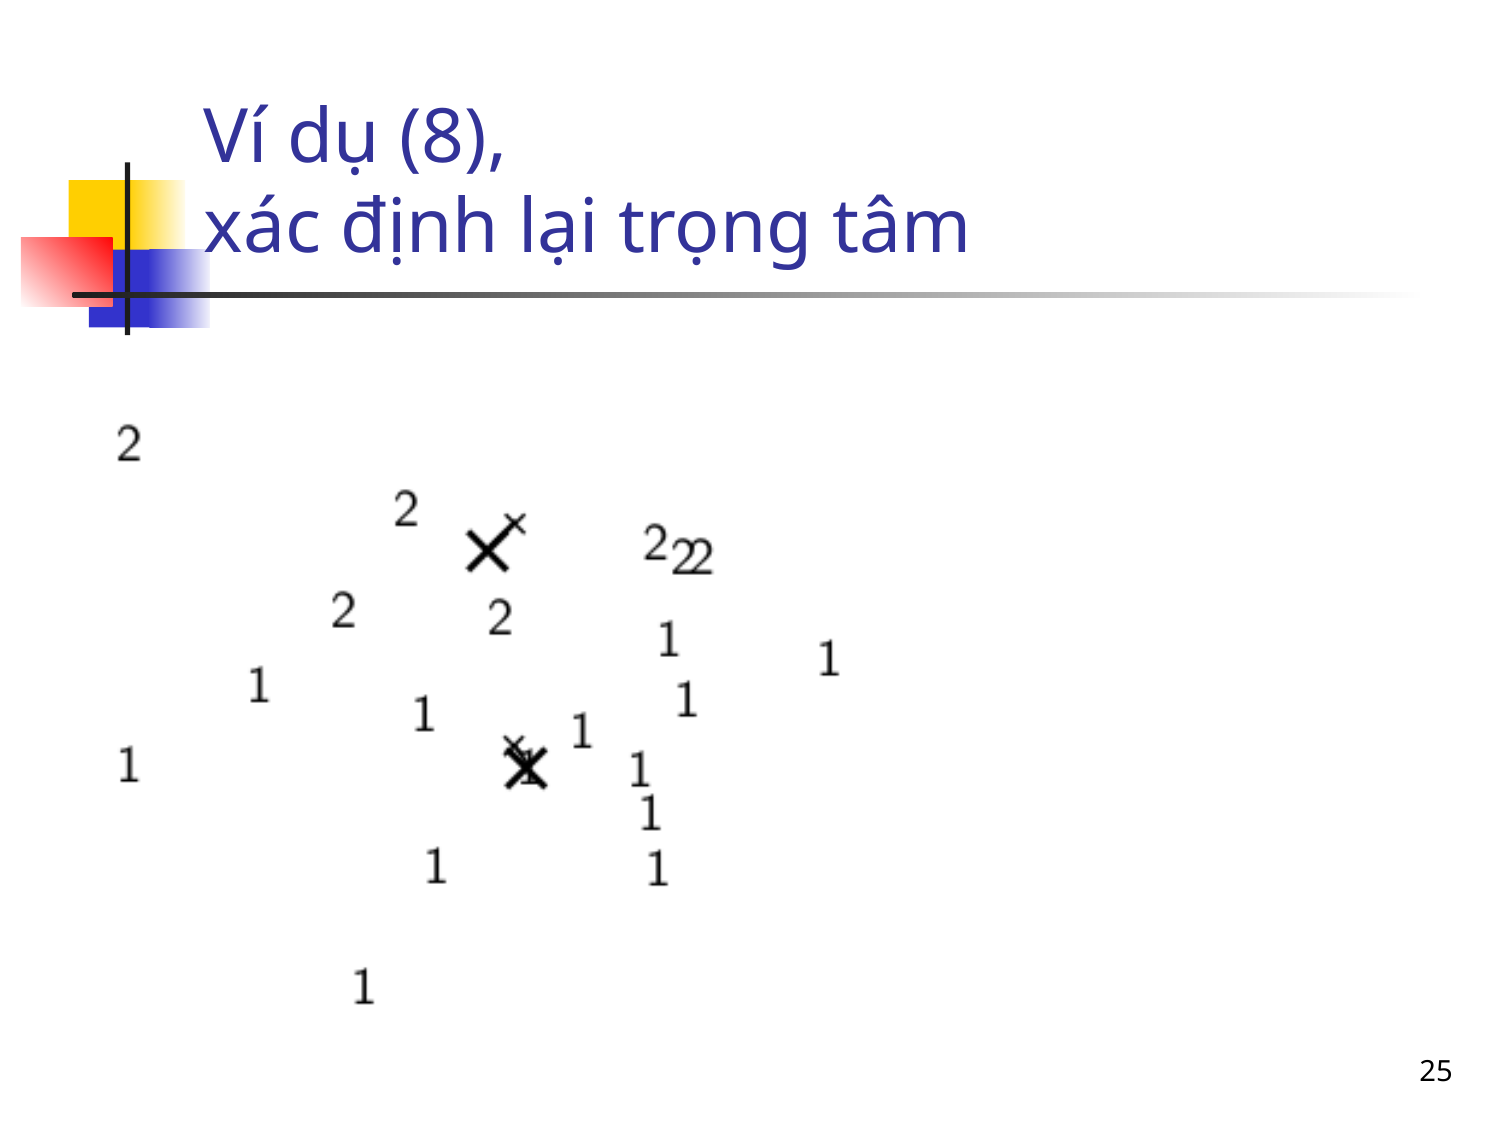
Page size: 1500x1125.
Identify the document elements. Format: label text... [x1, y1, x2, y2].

picture [90, 389, 859, 1019]
slide_number <number> [1155, 1024, 1468, 1100]
title Ví dụ (8), xác định lại trọng tâm [188, 35, 1468, 275]
